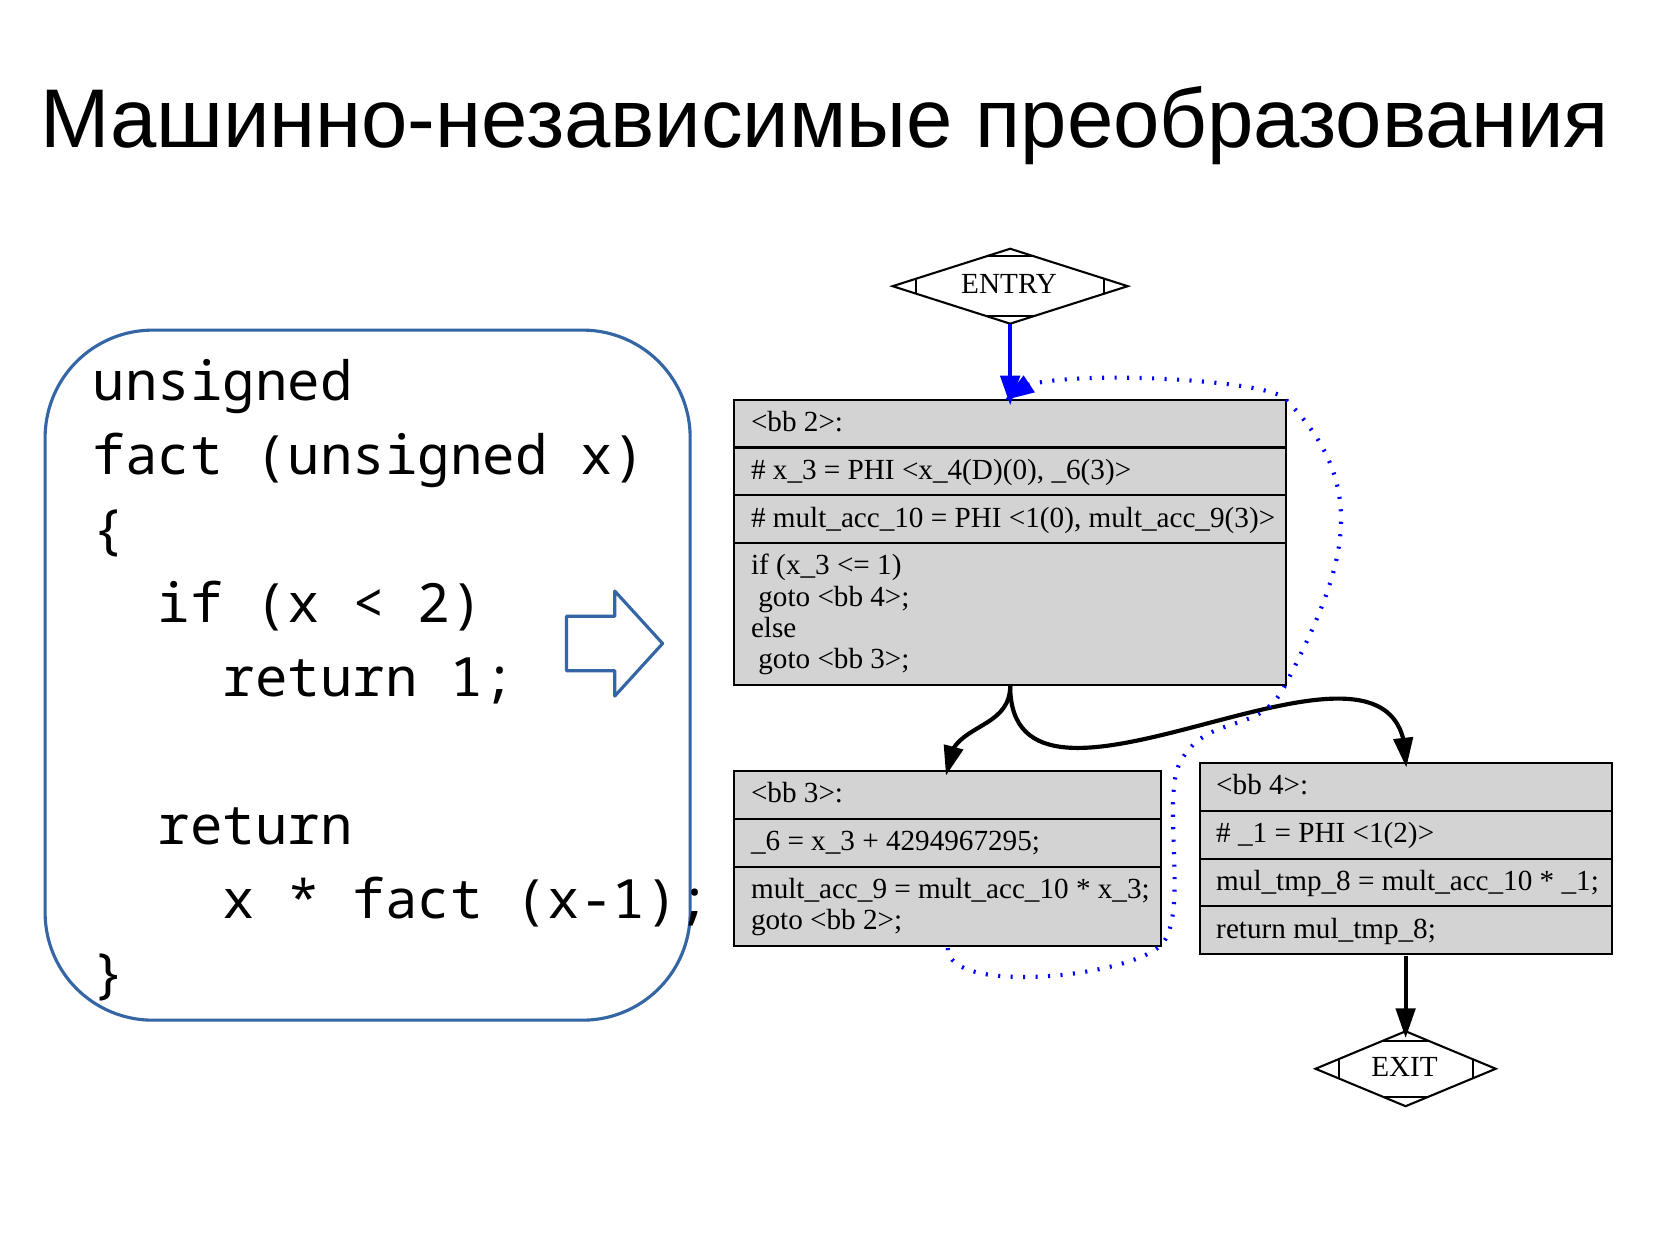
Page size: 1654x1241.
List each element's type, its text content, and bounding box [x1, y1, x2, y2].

text_box unsigned fact (unsigned x) { if (x < 2) return 1; return x * fact (x-1); } [45, 330, 691, 1021]
picture [586, 240, 1621, 1115]
text_box [566, 591, 663, 697]
title Машинно-независимые преобразования [30, 15, 1621, 223]
